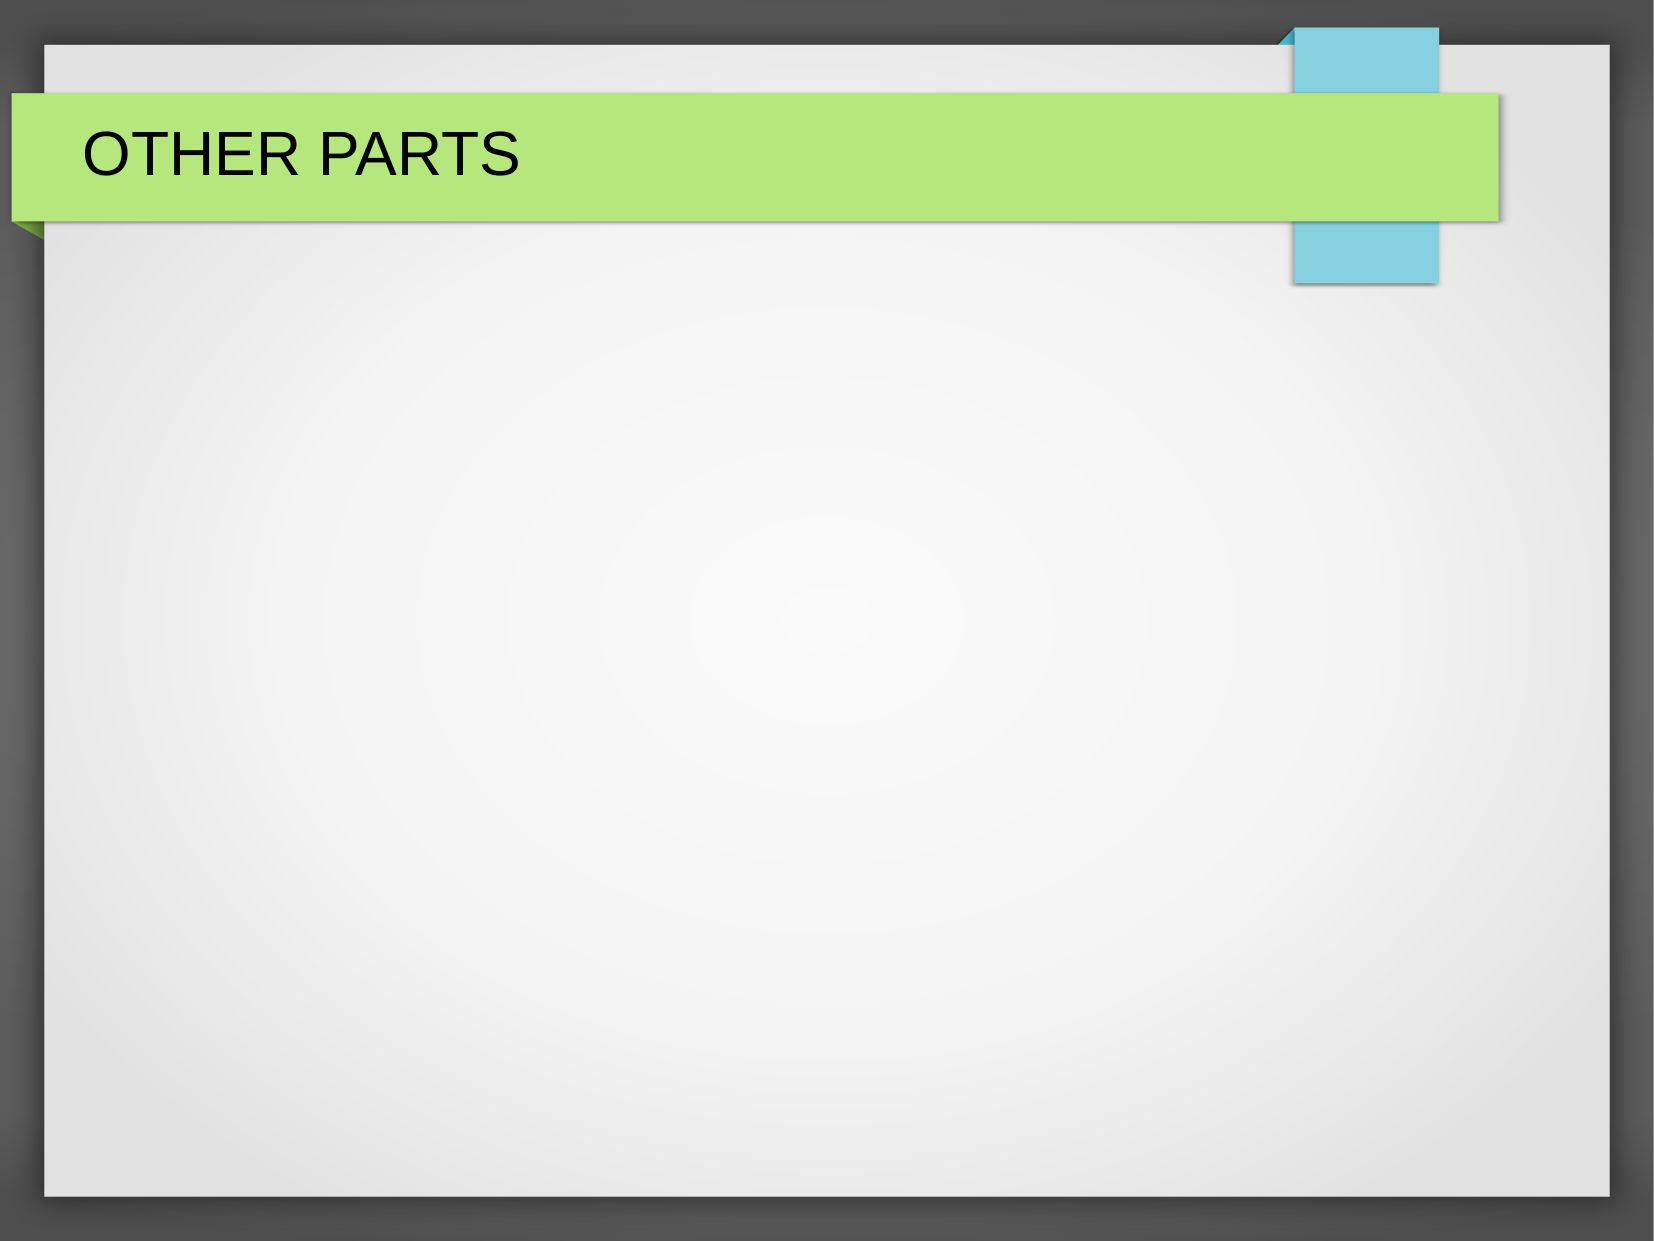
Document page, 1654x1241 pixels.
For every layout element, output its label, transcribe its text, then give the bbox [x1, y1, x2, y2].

title OTHER PARTS [82, 94, 1264, 213]
picture [0, 0, 1654, 1241]
